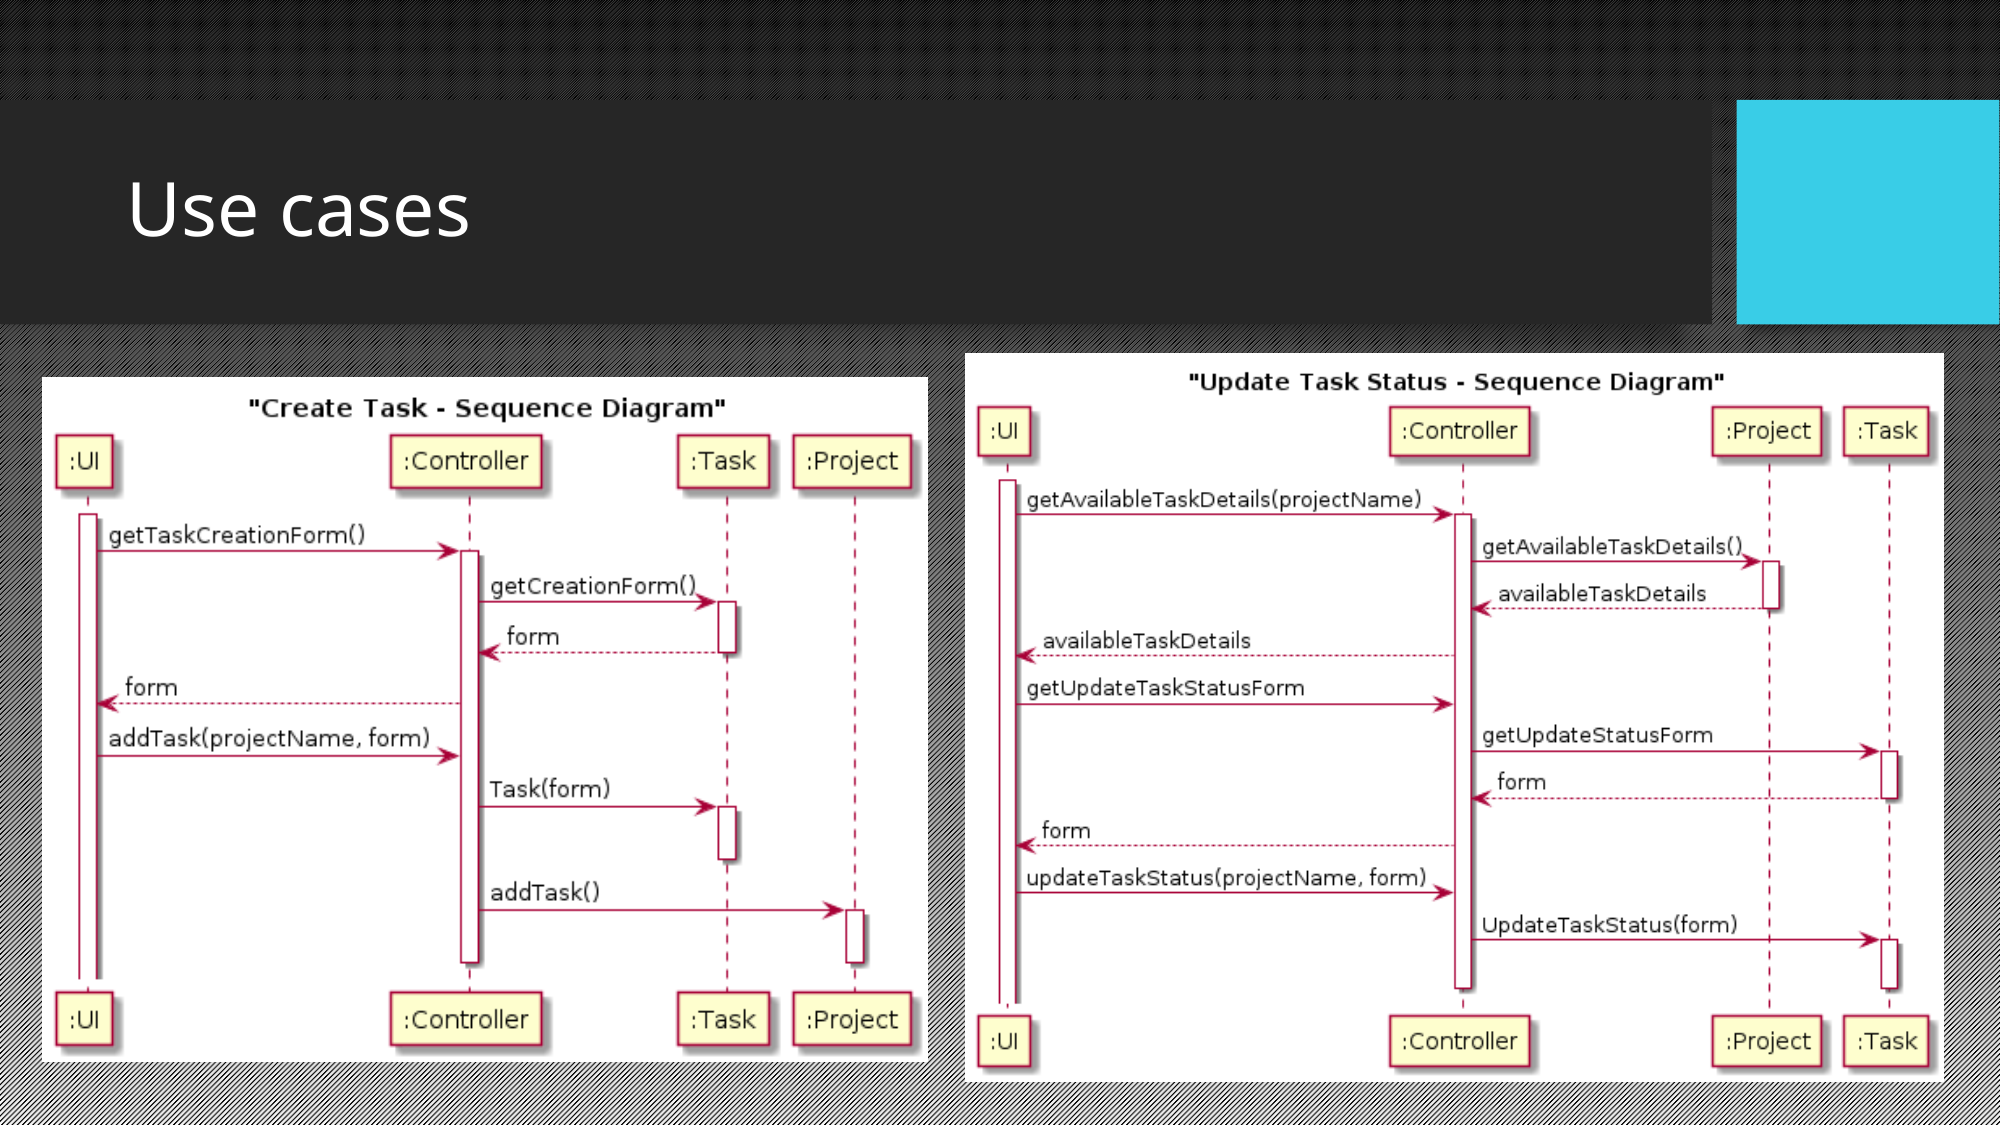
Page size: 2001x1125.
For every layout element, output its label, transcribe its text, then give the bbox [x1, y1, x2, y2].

footer Julien Benaouda, Jeroen Van Der Donckt & Alexander Braekevelt [928, 973, 965, 1034]
picture [0, 0, 2000, 1125]
title Use cases [111, 123, 1689, 301]
